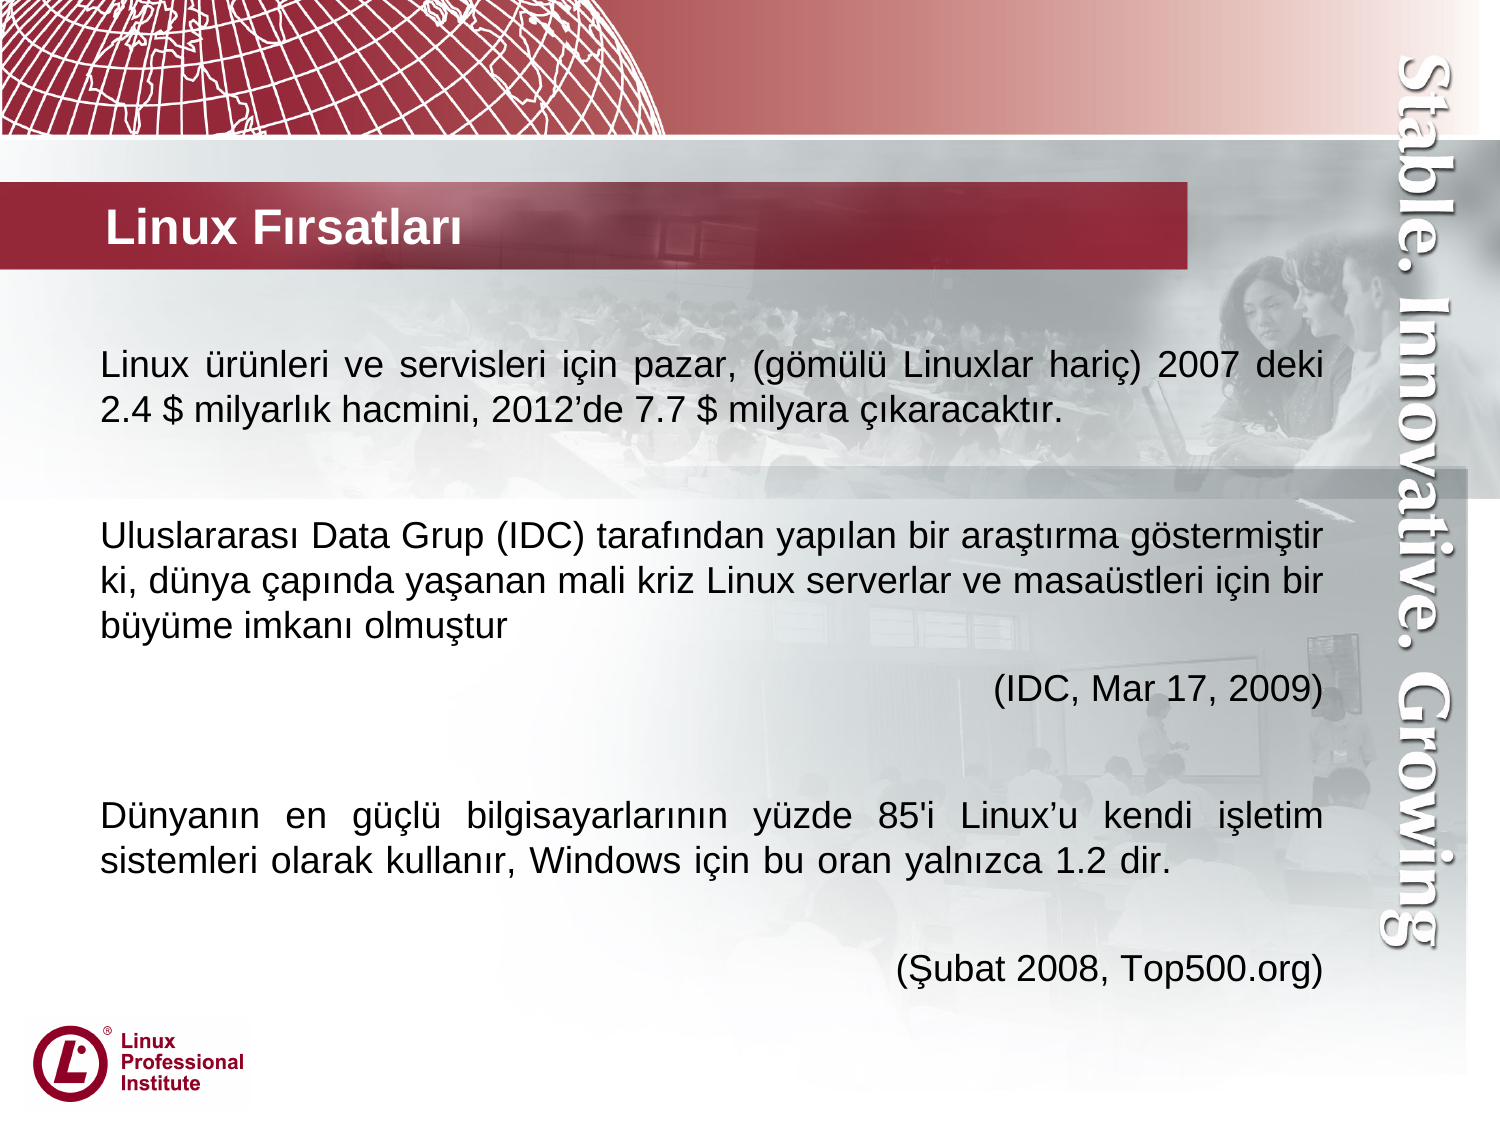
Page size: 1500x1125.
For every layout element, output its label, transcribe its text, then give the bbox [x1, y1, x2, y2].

picture [0, 0, 1500, 1113]
text_box Linux Fırsatları [105, 187, 1407, 288]
text_box Linux ürünleri ve servisleri için pazar, (gömülü Linuxlar hariç) 2007 deki 2.4 $ milyarlık hacmini, 2012’de 7.7 $ milyara çıkaracaktır. Uluslararası Data Grup (IDC) tarafından yapılan bir araştırma göstermiştir ki, dünya çapında yaşanan mali kriz Linux serverlar ve masaüstleri için bir büyüme imkanı olmuştur (IDC, Mar 17, 2009) Dünyanın en güçlü bilgisayarlarının yüzde 85'i Linux’u kendi işletim sistemleri olarak kullanır, Windows için bu oran yalnızca 1.2 dir. (Şubat 2008, Top500.org)‏ [100, 339, 1325, 986]
